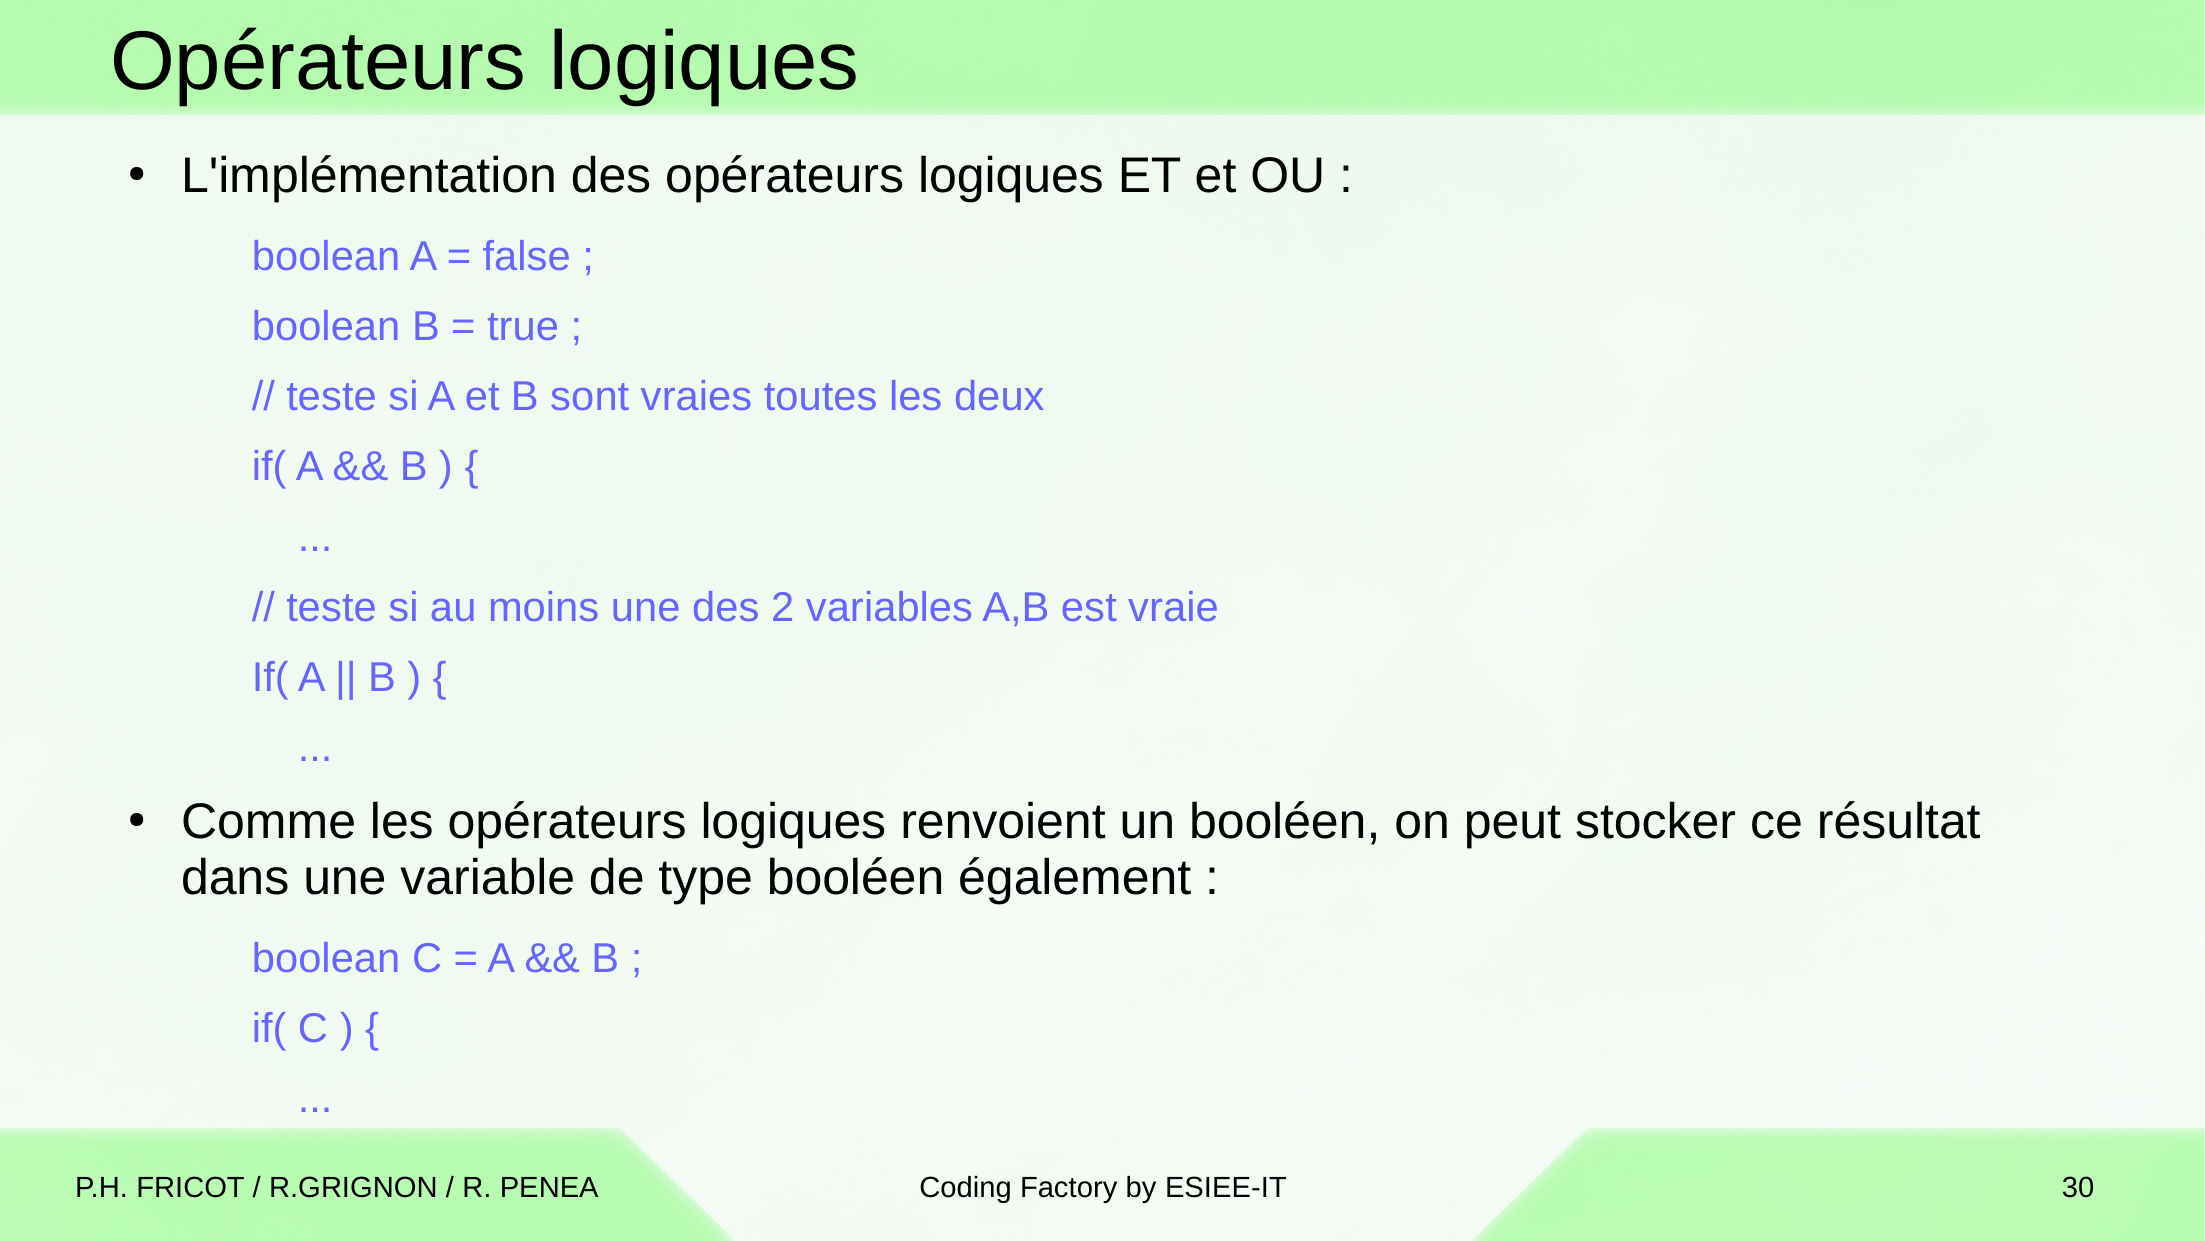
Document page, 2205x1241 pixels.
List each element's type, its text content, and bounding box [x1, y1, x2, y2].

title Opérateurs logiques [110, 49, 2095, 218]
list L'implémentation des opérateurs logiques ET et OU : boolean A = false ; boolean B = true ; // teste si A et B sont vraies toutes les deux if( A && B ) { ... // teste si au moins une des 2 variables A,B est vraie If( A || B ) { ... Comme les opérateurs logiques renvoient un booléen, on peut stocker ce résultat dans une variable de type booléen également : boolean C = A && B ; if( C ) { ... [110, 218, 2095, 1125]
picture [0, 0, 2205, 1241]
